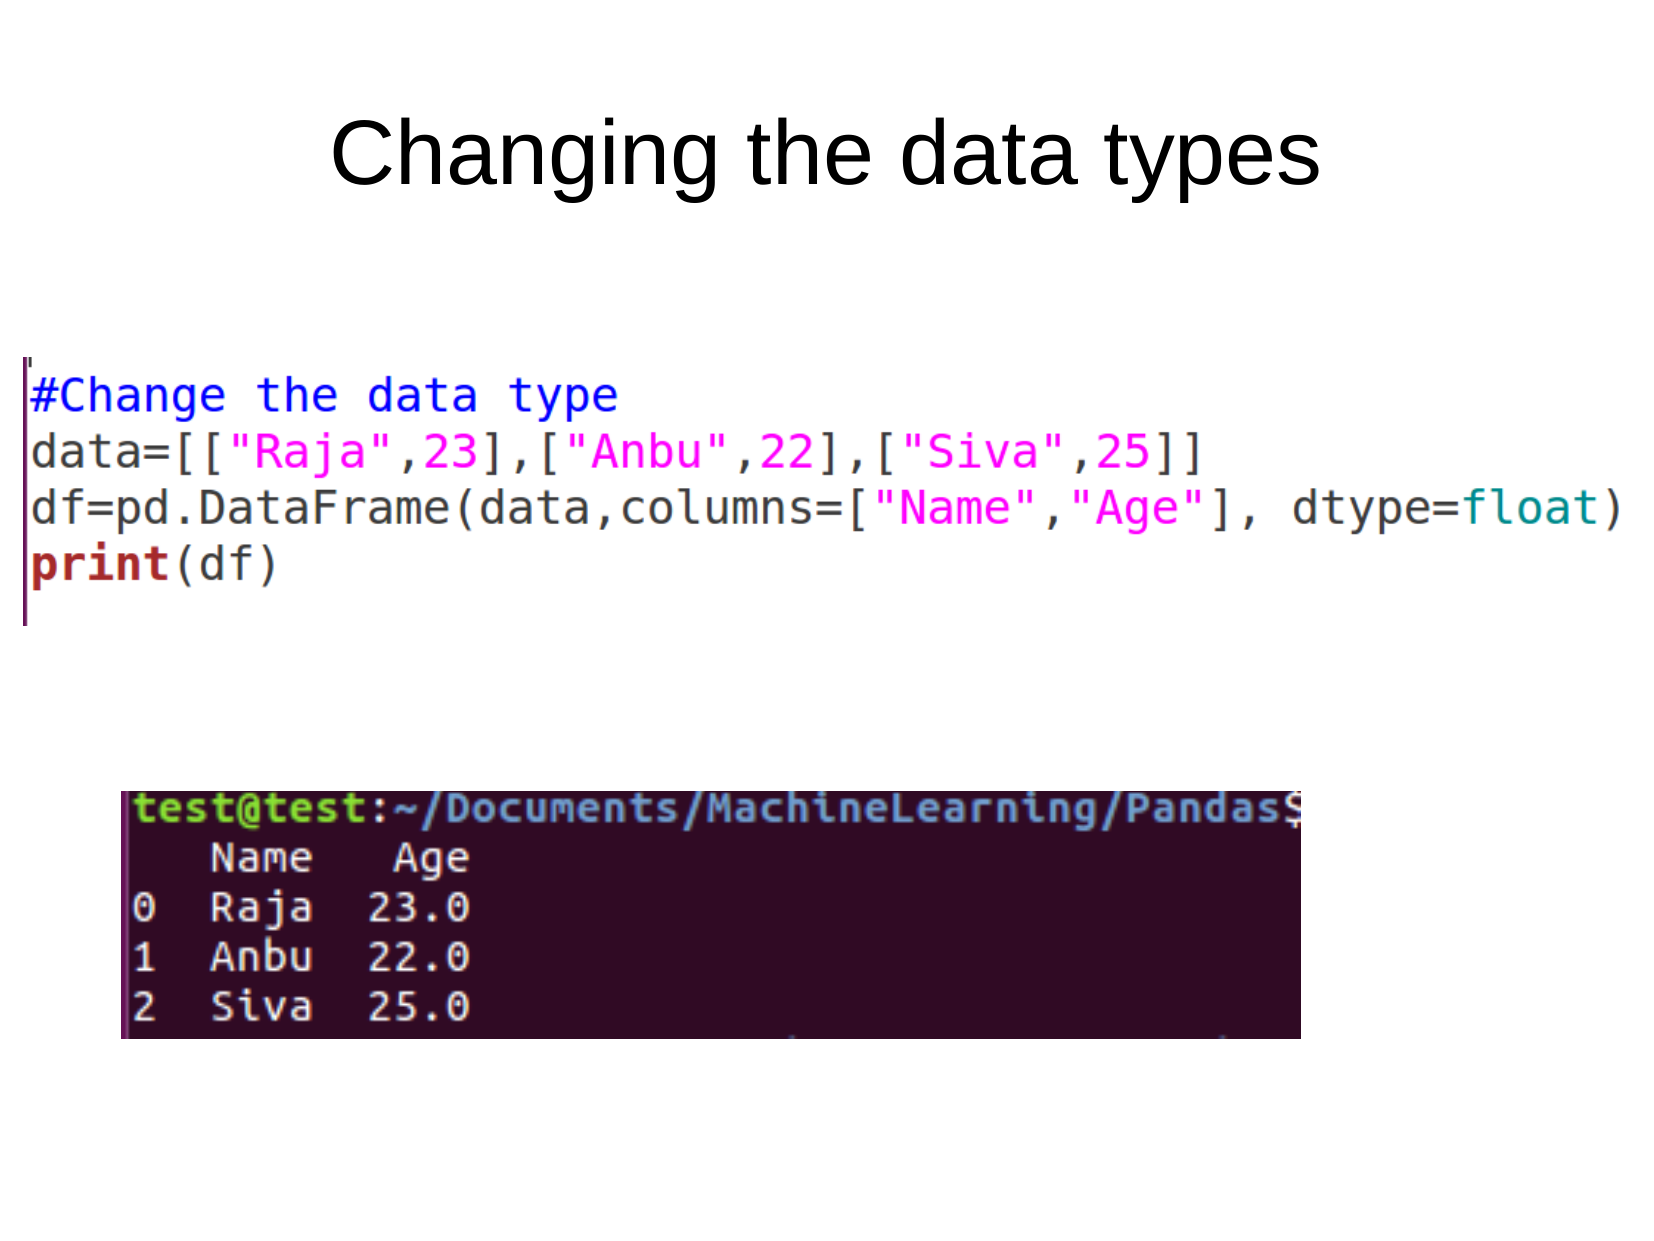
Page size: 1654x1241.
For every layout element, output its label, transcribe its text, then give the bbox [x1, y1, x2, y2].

picture [121, 791, 1301, 1039]
title Changing the data types [82, 49, 1571, 257]
picture [23, 357, 1654, 626]
